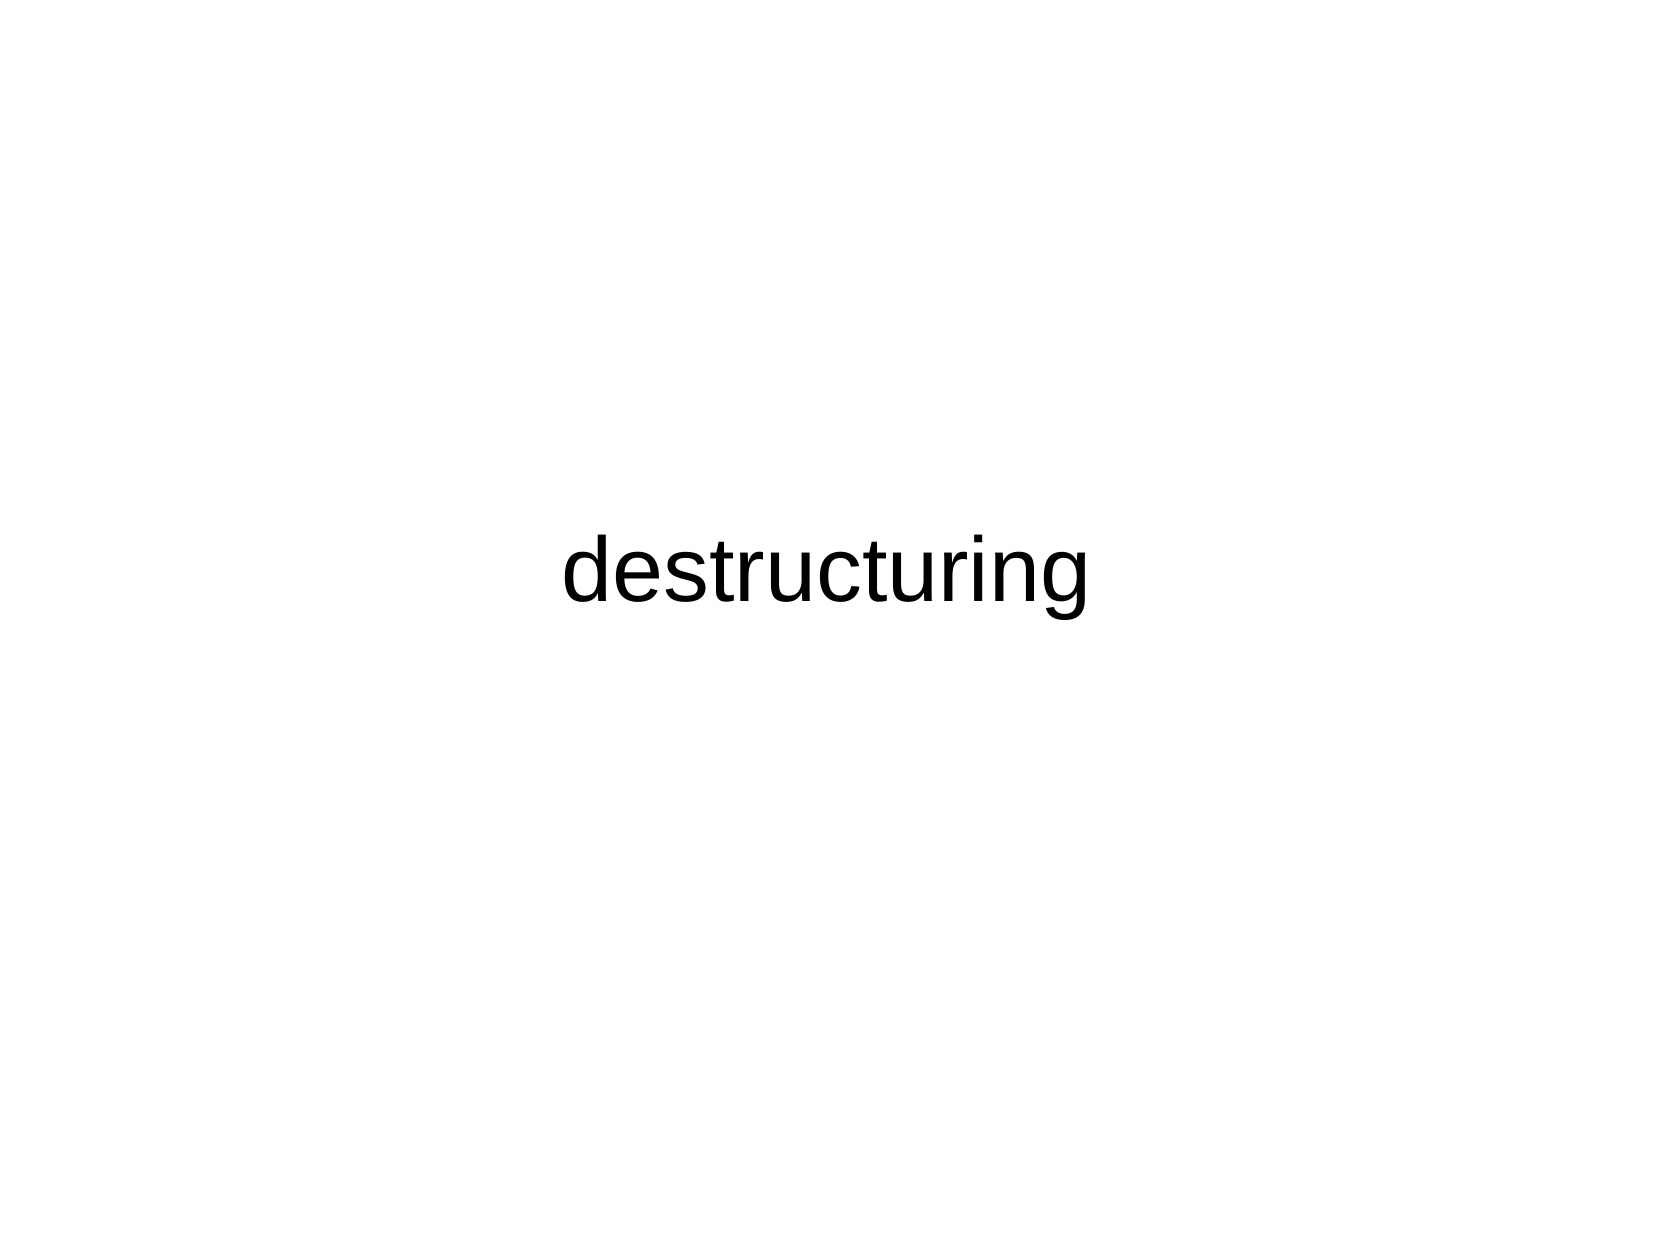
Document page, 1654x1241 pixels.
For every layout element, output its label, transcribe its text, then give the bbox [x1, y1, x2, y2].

title destructuring [82, 466, 1571, 674]
